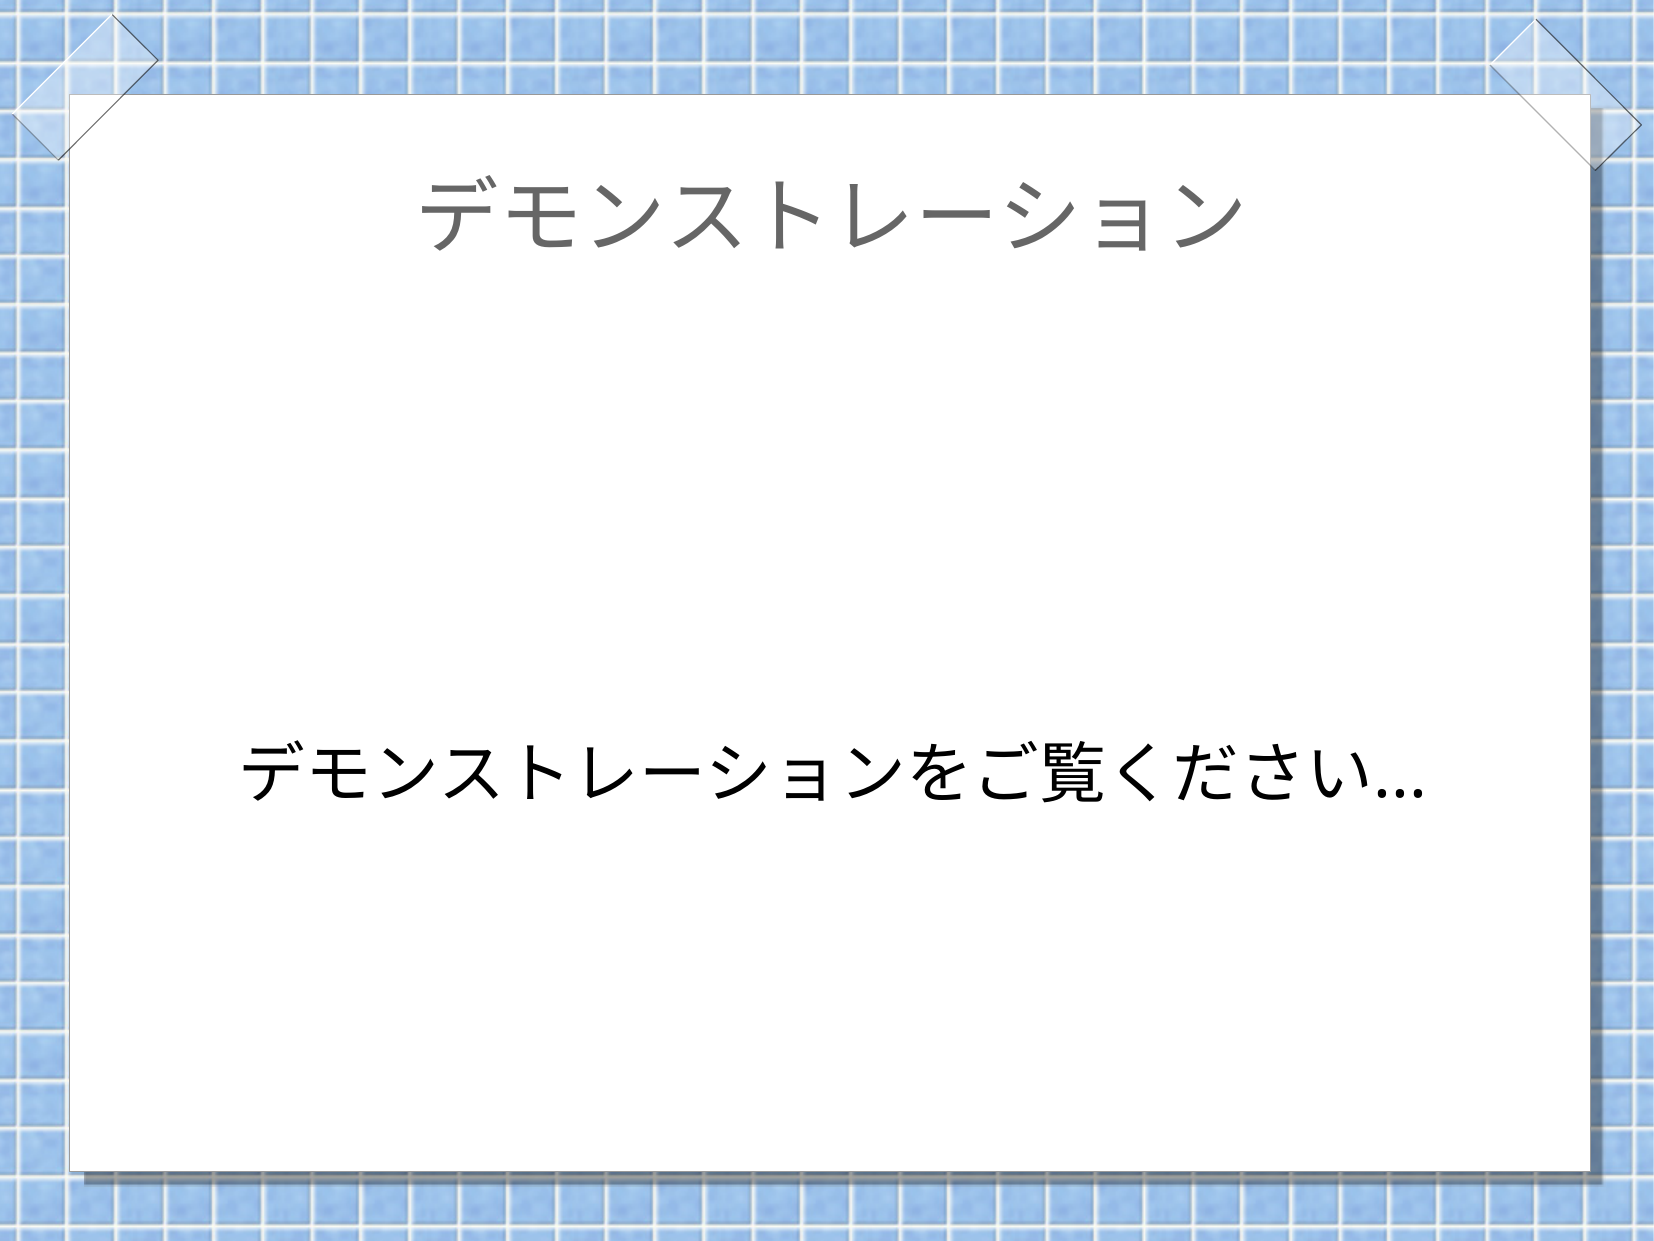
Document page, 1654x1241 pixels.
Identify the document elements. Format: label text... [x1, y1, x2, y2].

title デモンストレーション [116, 101, 1548, 318]
picture [0, 0, 1654, 1241]
subtitle デモンストレーションをご覧ください... [119, 384, 1547, 1153]
